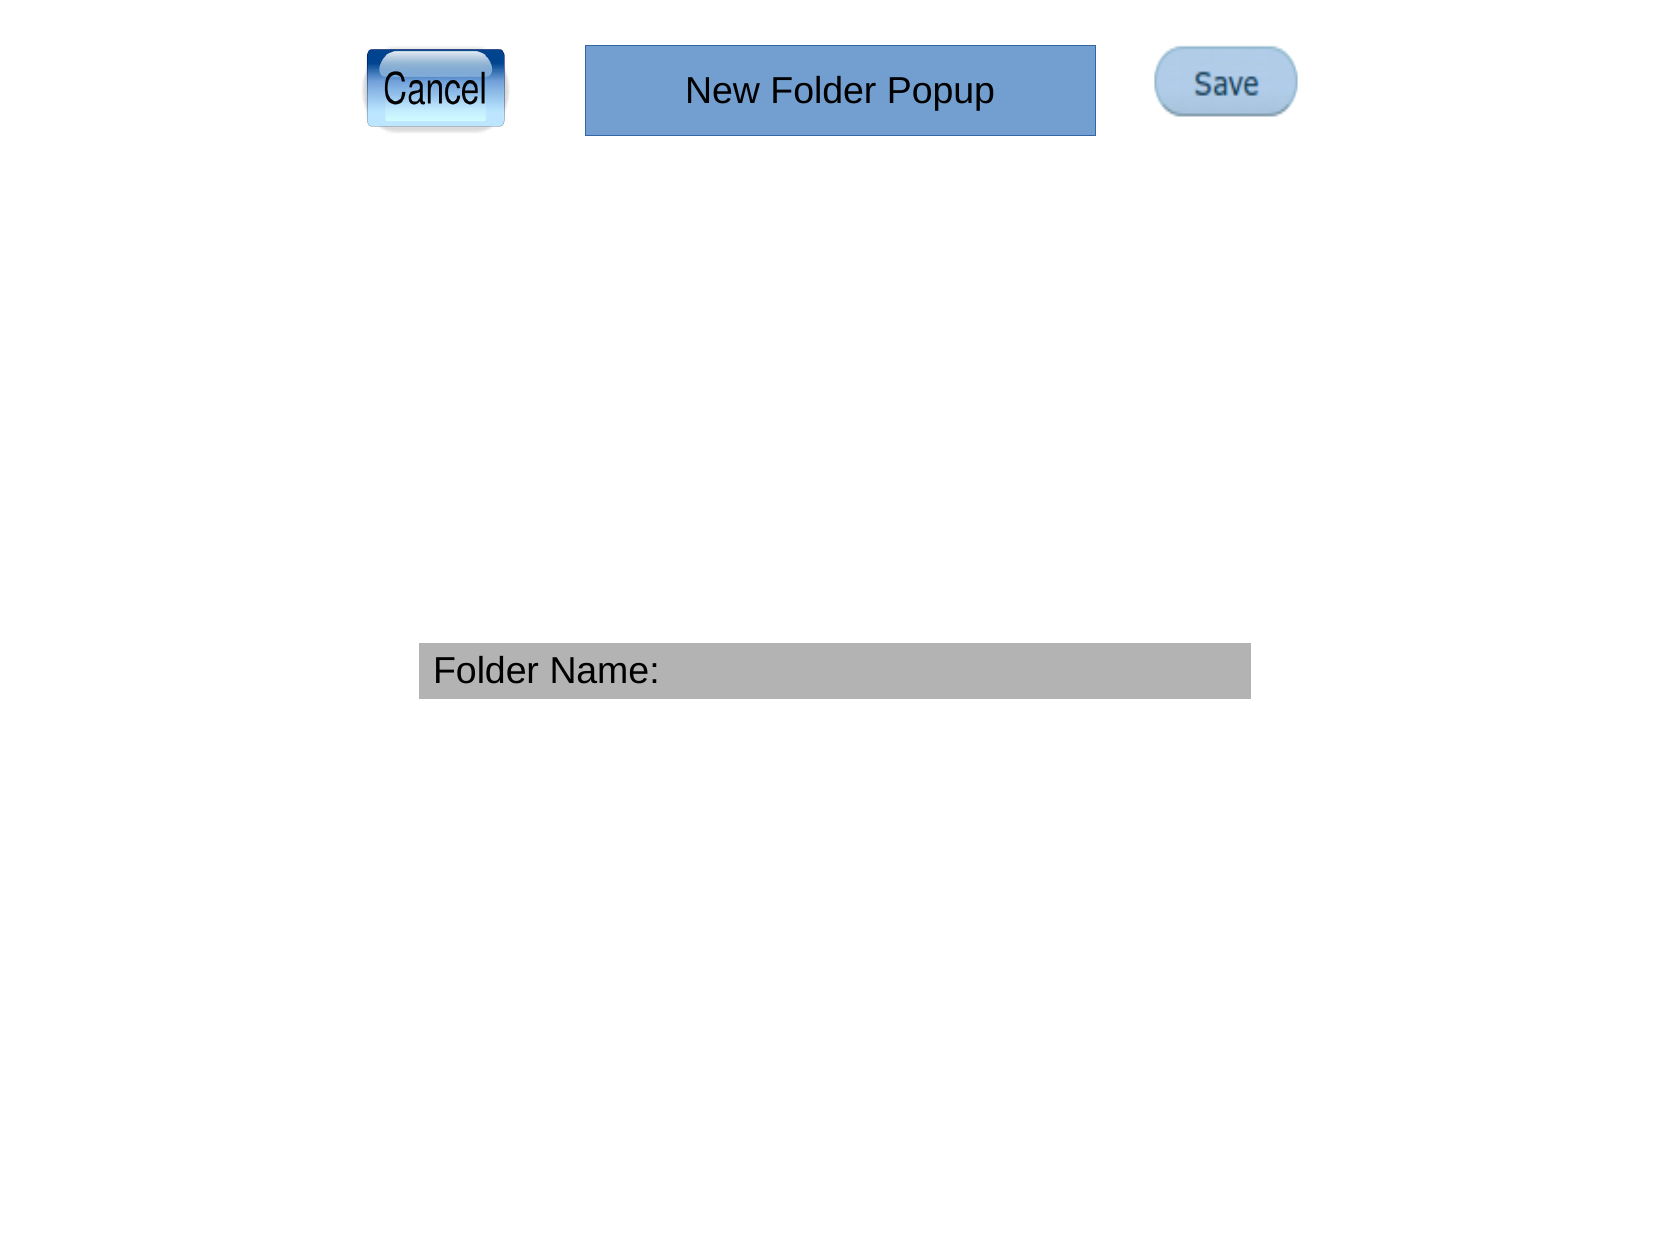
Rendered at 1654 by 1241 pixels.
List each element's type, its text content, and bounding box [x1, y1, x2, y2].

table_header Folder Name: [419, 643, 1251, 699]
picture [1120, 29, 1300, 123]
picture [360, 44, 511, 136]
text_box New Folder Popup [585, 45, 1096, 136]
